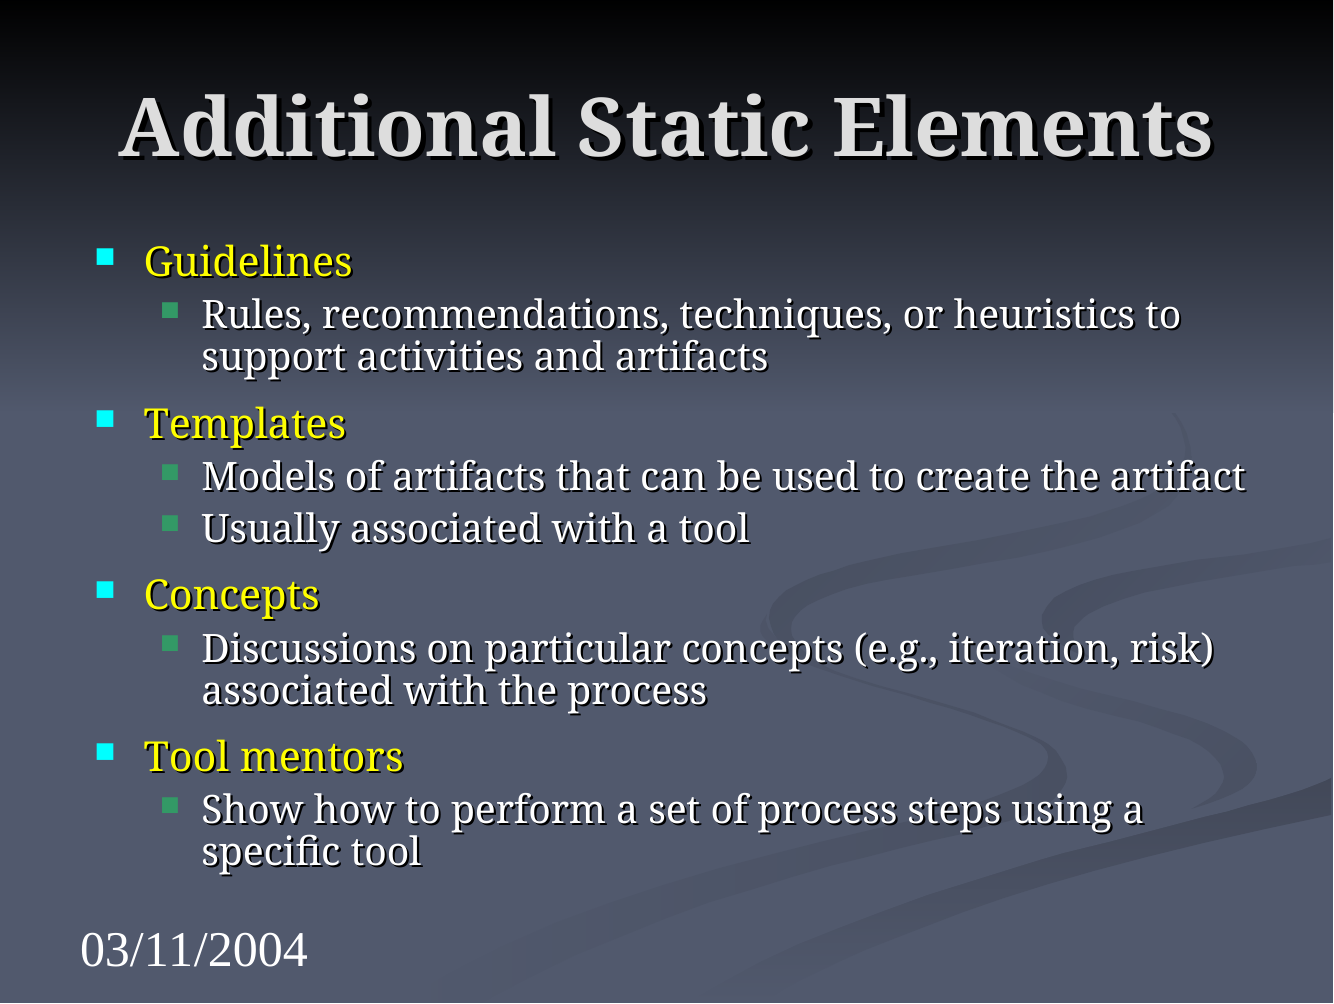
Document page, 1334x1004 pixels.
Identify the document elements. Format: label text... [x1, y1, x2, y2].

list Guidelines Rules, recommendations, techniques, or heuristics to support activities and artifacts Templates Models of artifacts that can be used to create the artifact Usually associated with a tool Concepts Discussions on particular concepts (e.g., iteration, risk) associated with the process Tool mentors Show how to perform a set of process steps using a specific tool [80, 234, 1267, 897]
title Additional Static Elements [66, 19, 1267, 228]
